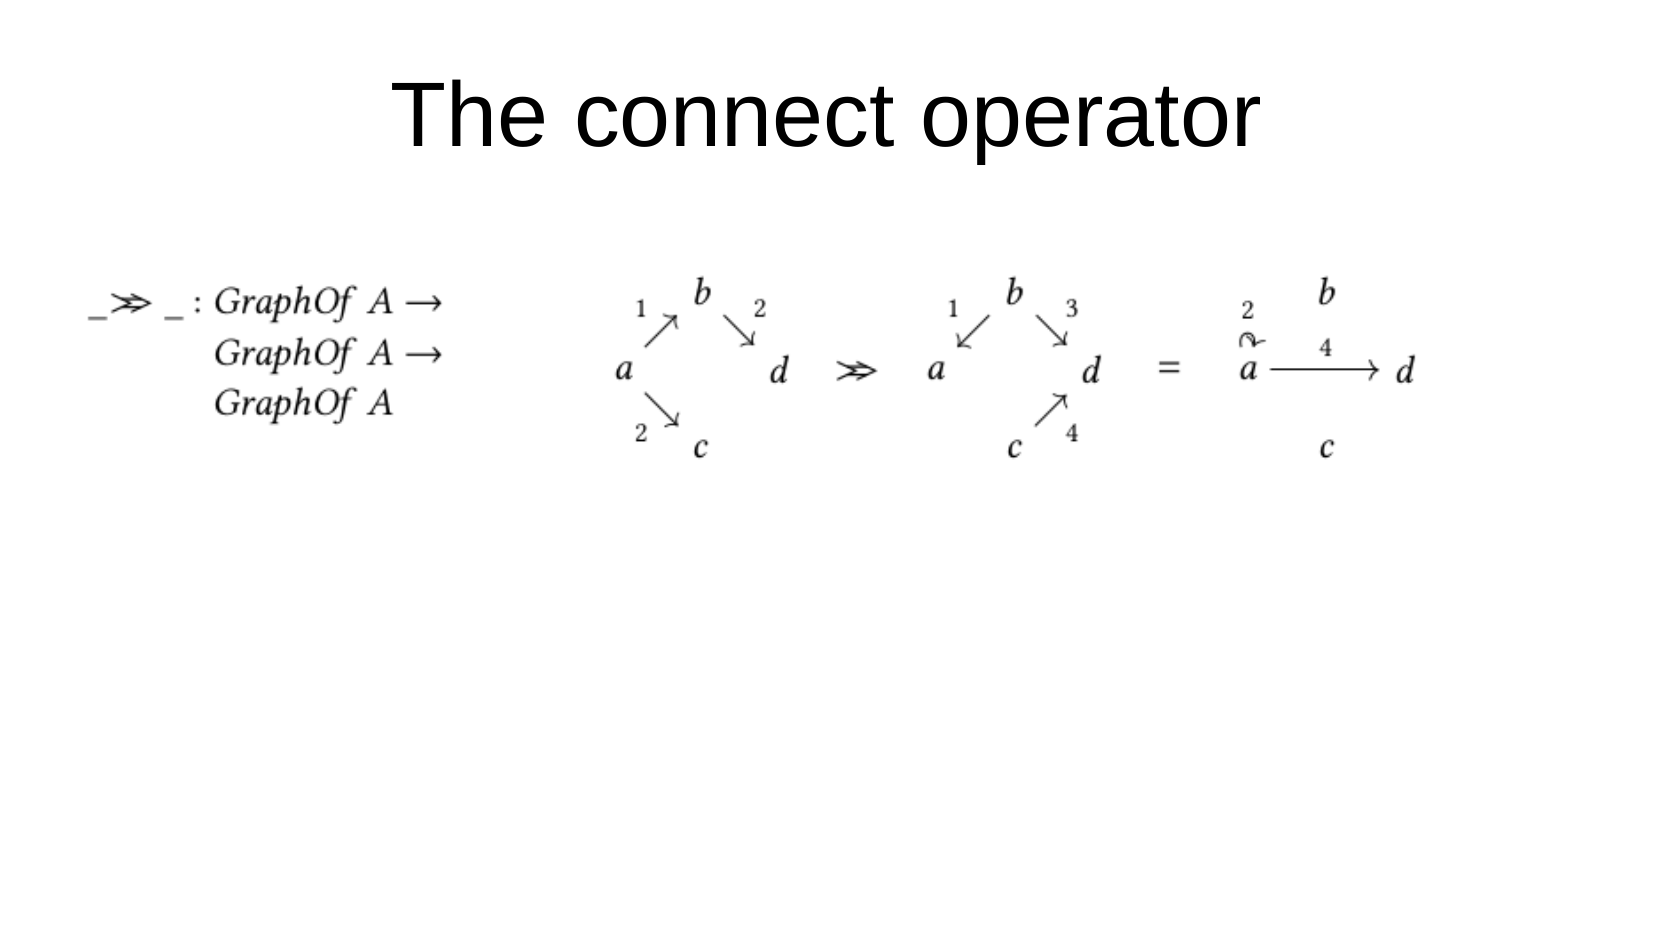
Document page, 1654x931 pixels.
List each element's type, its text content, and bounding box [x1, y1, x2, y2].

title The connect operator [82, 37, 1571, 193]
picture [37, 262, 1511, 488]
